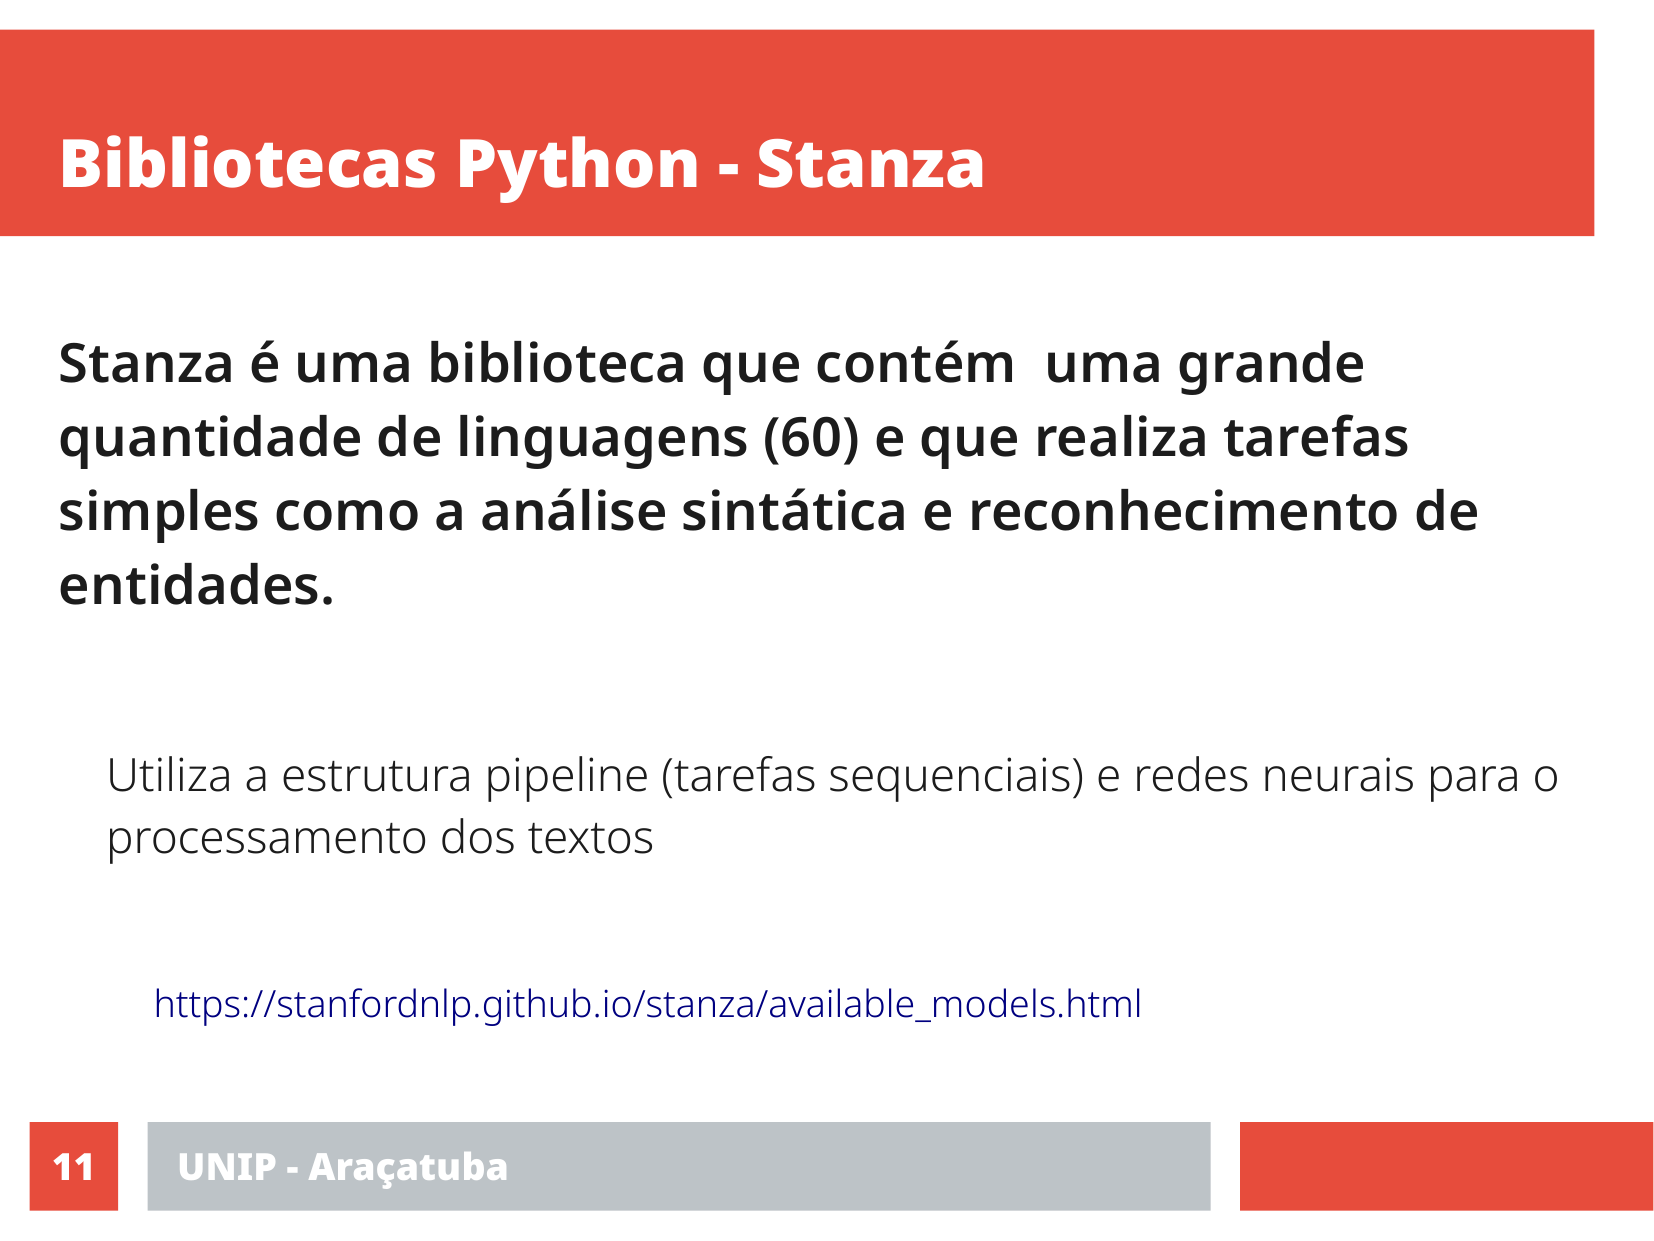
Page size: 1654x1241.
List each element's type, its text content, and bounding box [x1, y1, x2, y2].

title Bibliotecas Python - Stanza [59, 59, 1595, 207]
list Stanza é uma biblioteca que contém uma grande quantidade de linguagens (60) e que realiza tarefas simples como a análise sintática e reconhecimento de entidades. Utiliza a estrutura pipeline (tarefas sequenciais) e redes neurais para o processamento dos textos https://stanfordnlp.github.io/stanza/available_models.html [59, 324, 1565, 1093]
